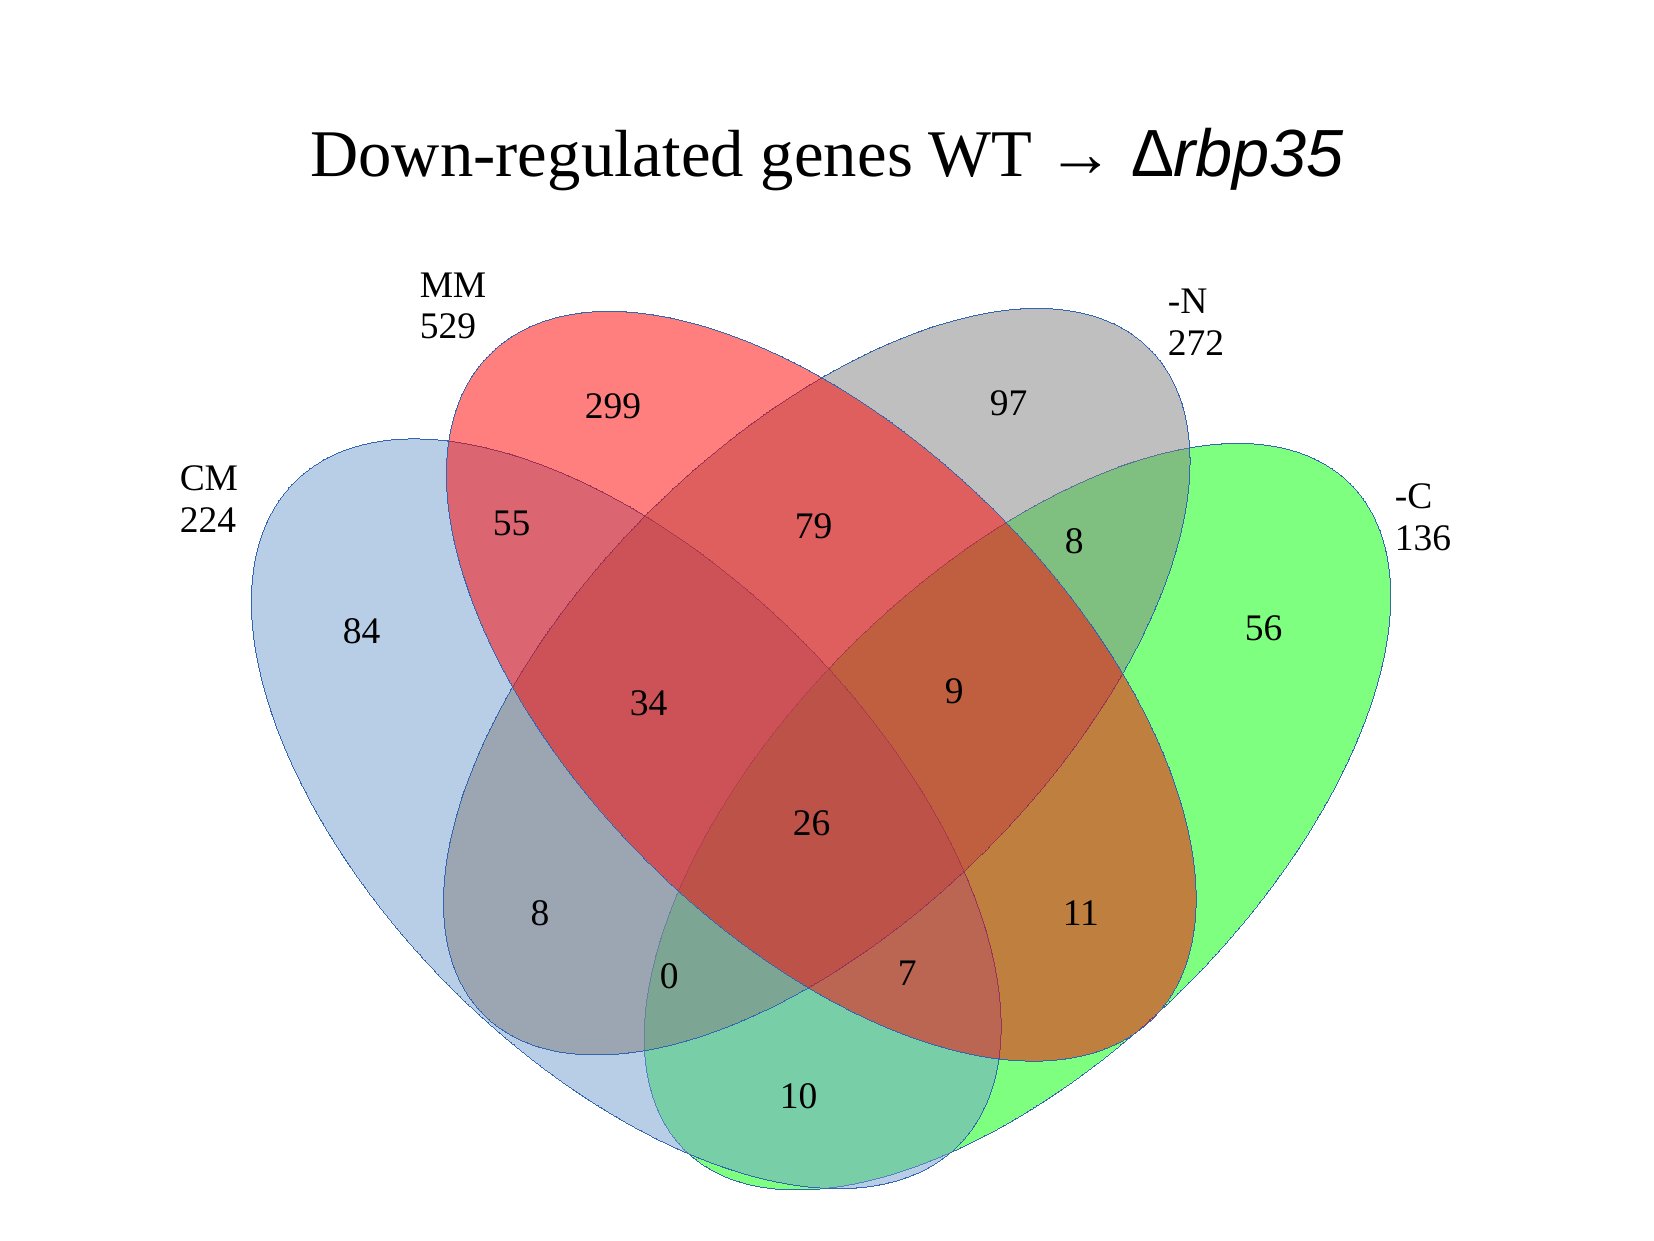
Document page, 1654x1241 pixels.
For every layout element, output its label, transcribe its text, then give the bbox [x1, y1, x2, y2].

text_box [251, 308, 1391, 1190]
text_box MM 529 [405, 256, 526, 355]
text_box CM 224 [165, 450, 257, 549]
text_box 55 [478, 495, 571, 552]
text_box 26 [778, 795, 871, 852]
text_box 79 [780, 498, 872, 556]
text_box 9 [930, 663, 1022, 721]
text_box 56 [1230, 600, 1322, 657]
text_box 299 [570, 378, 676, 436]
text_box 84 [328, 603, 421, 661]
text_box 97 [975, 375, 1047, 432]
title Down-regulated genes WT → ∆rbp35 [82, 49, 1571, 257]
text_box -C 136 [1380, 468, 1490, 567]
text_box 7 [883, 945, 976, 1002]
text_box 8 [1050, 513, 1142, 571]
text_box 0 [645, 948, 737, 1006]
text_box 34 [615, 675, 707, 732]
text_box 8 [515, 885, 608, 942]
text_box 10 [765, 1068, 857, 1126]
text_box 11 [1048, 885, 1141, 942]
text_box -N 272 [1153, 273, 1246, 372]
